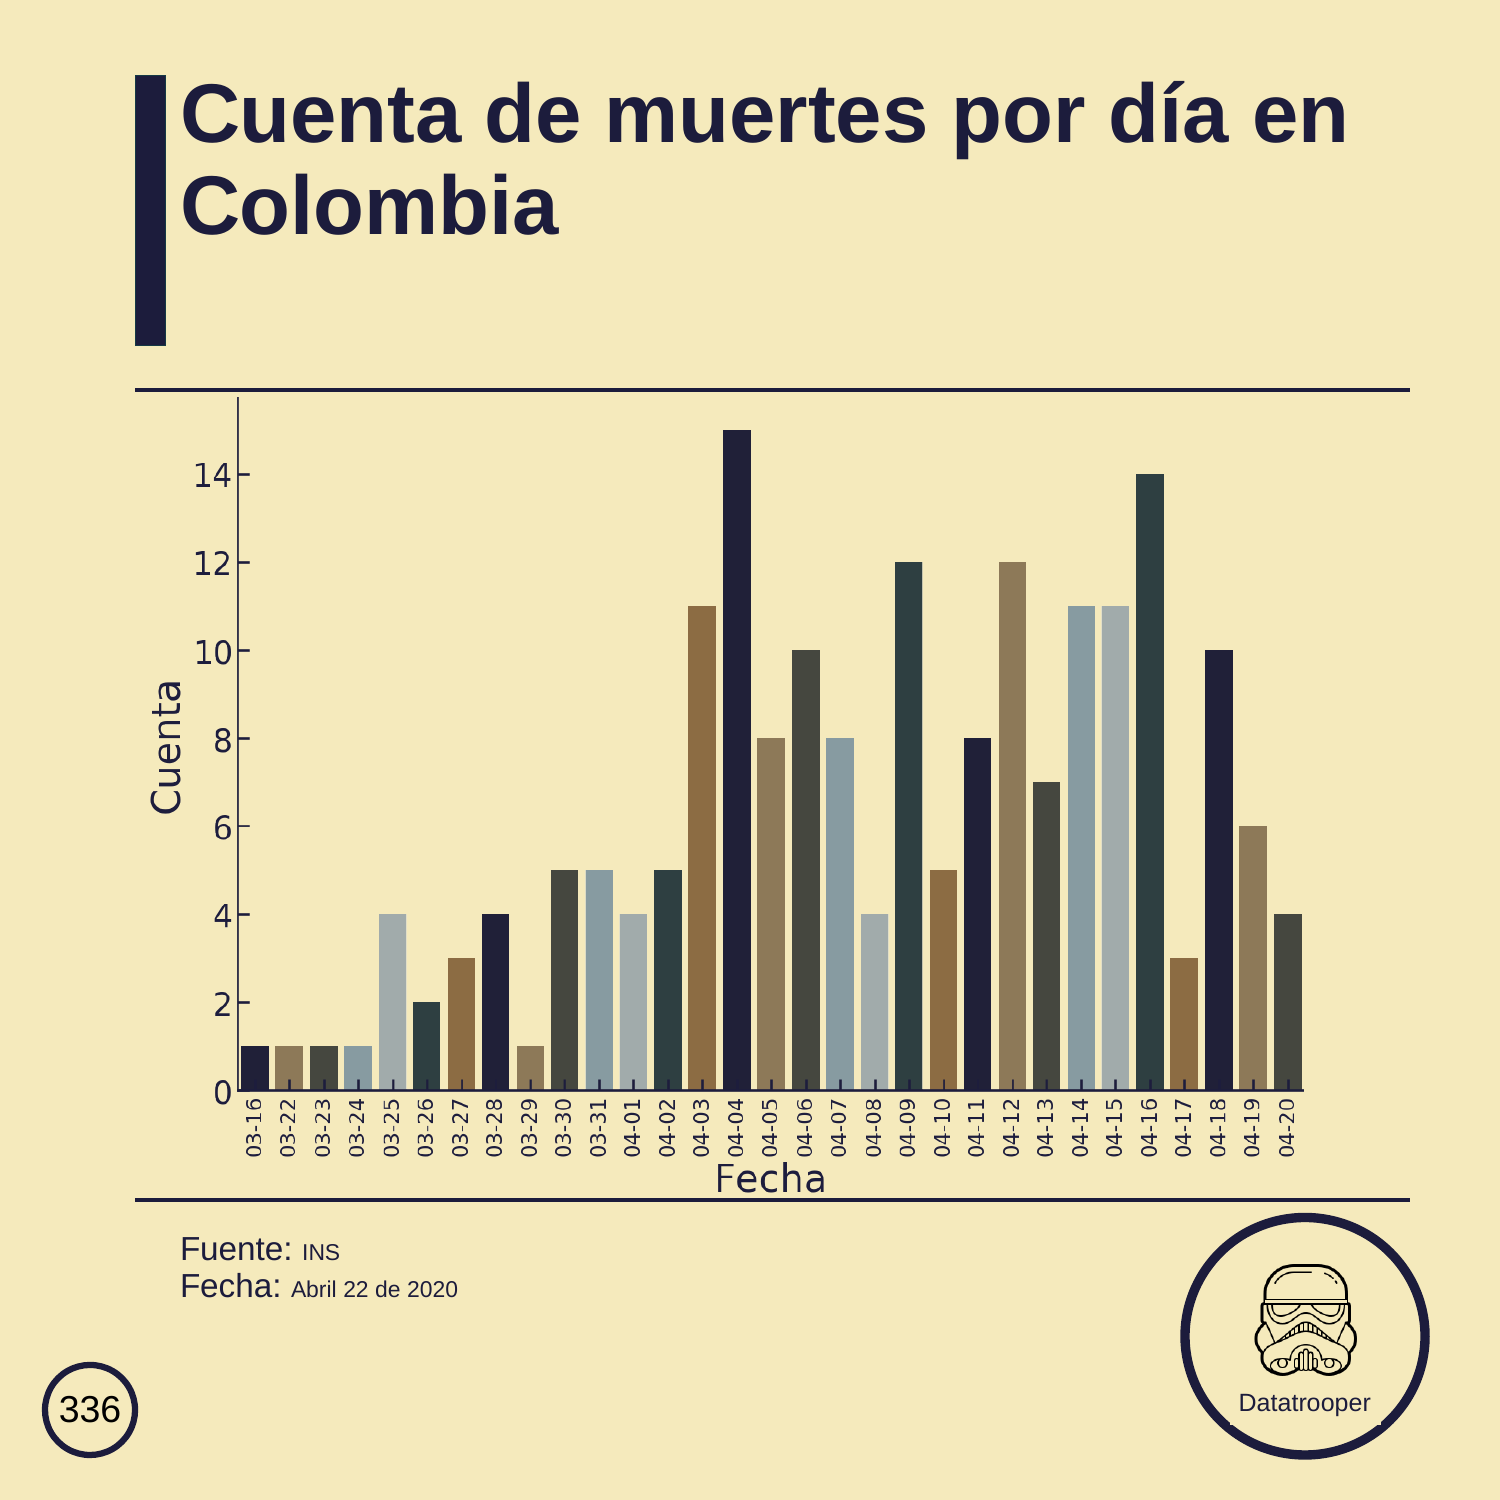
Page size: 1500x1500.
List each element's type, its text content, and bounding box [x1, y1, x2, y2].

text_box Datatrooper [1230, 1379, 1381, 1425]
picture [148, 397, 1304, 1199]
text_box [135, 75, 166, 346]
title Cuenta de muertes por día en Colombia [180, 64, 1351, 255]
text_box 336 [45, 1364, 136, 1456]
title Fuente: INS Fecha: Abril 22 de 2020 [180, 1202, 1201, 1342]
picture [1230, 1244, 1381, 1379]
text_box [1185, 1217, 1426, 1456]
